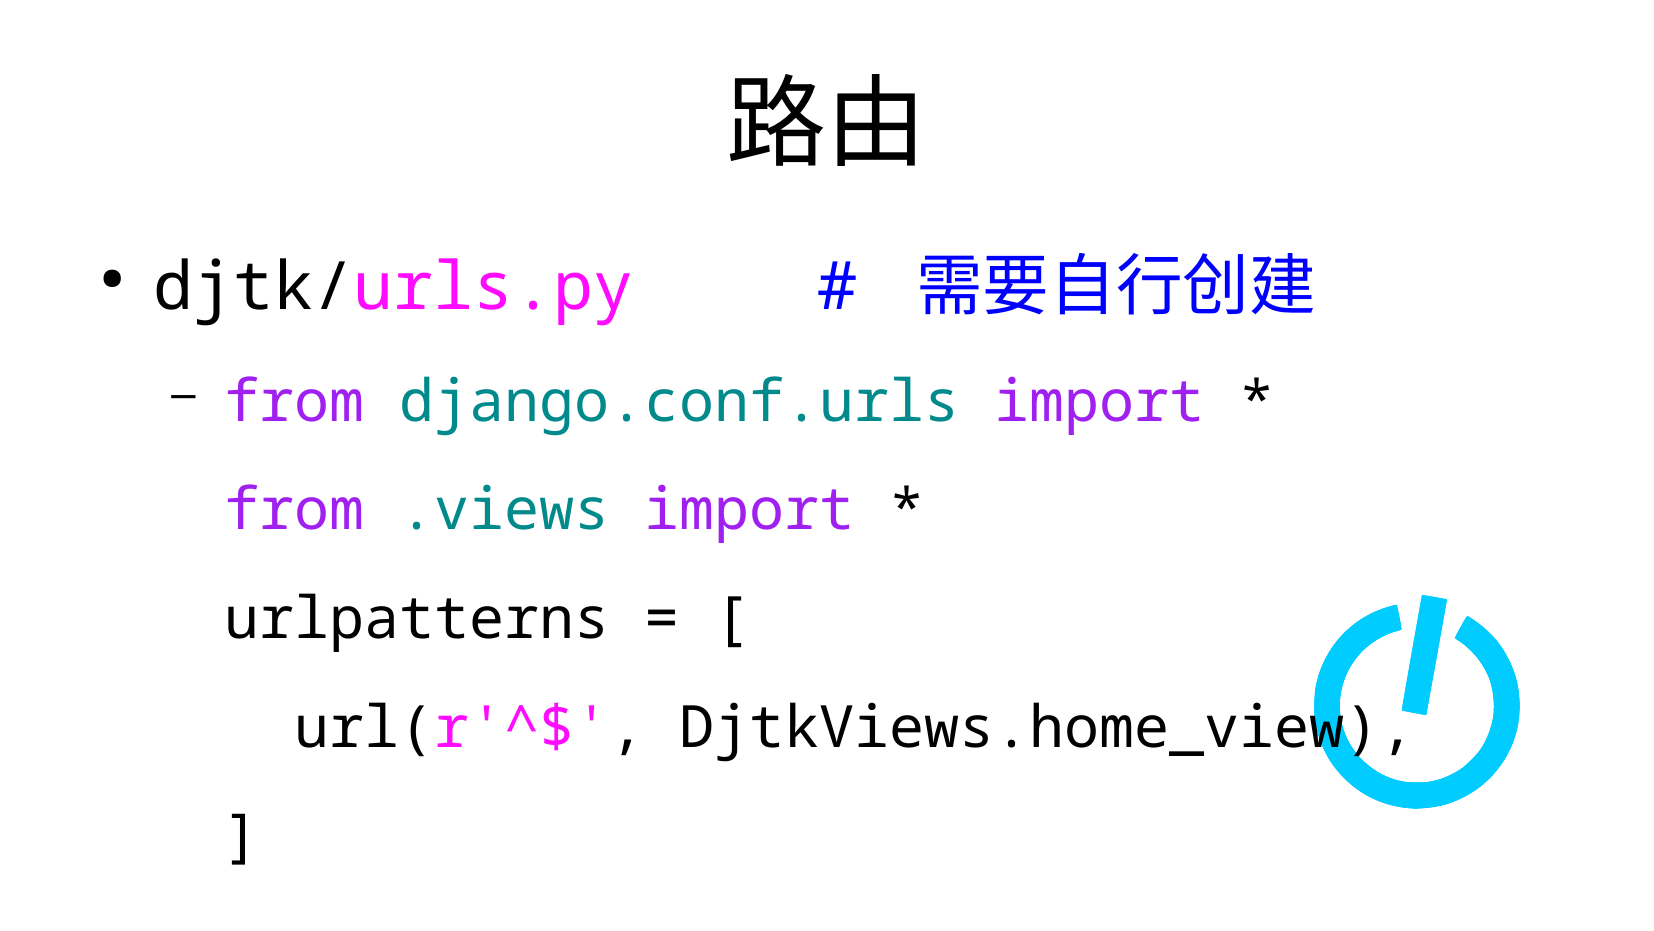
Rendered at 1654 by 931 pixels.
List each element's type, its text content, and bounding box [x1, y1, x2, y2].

list djtk/urls.py # 需要自行创建 from django.conf.urls import * from .views import * urlpatterns = [ url(r'^$', DjtkViews.home_view), ] [82, 217, 1571, 910]
title 路由 [82, 37, 1571, 193]
